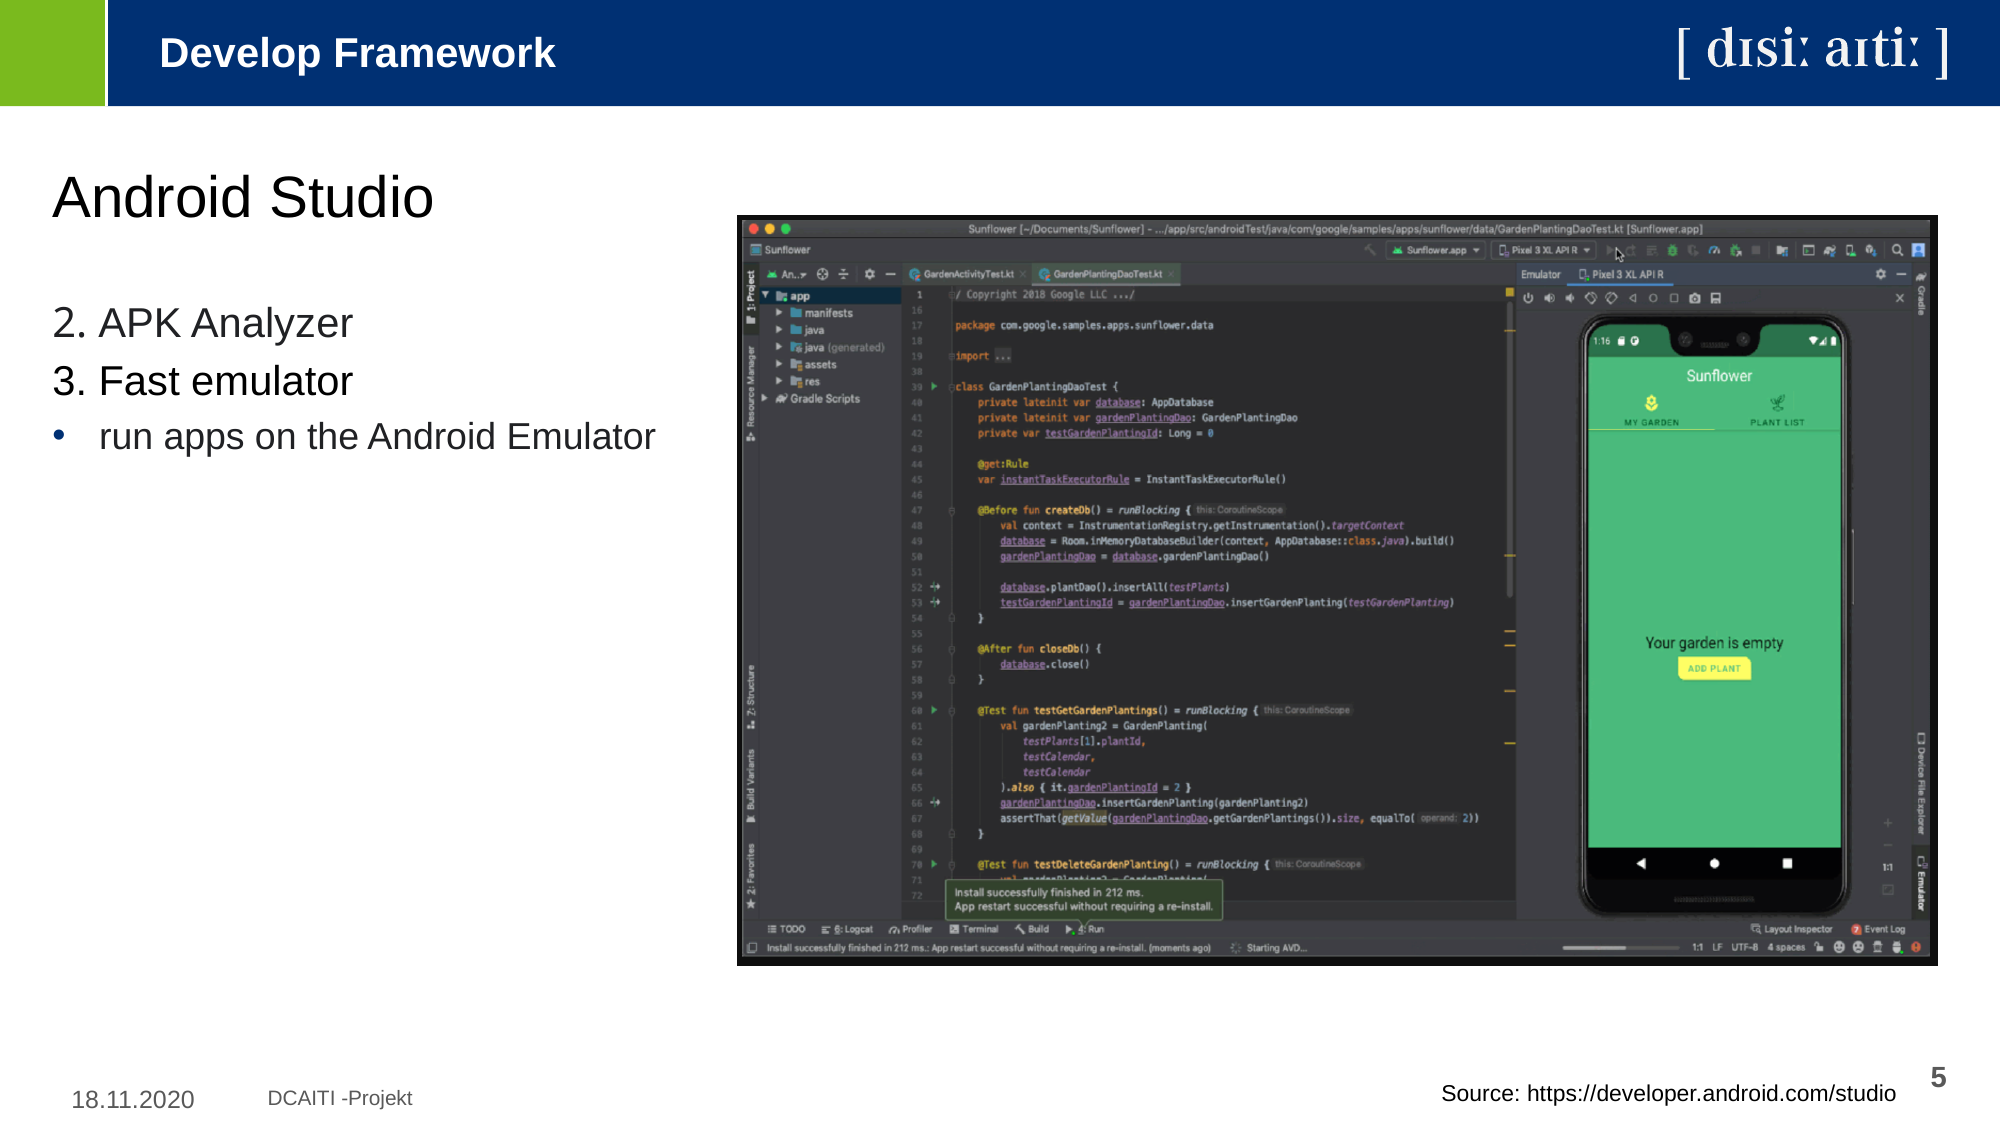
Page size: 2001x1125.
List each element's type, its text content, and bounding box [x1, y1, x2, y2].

title Develop Framework [106, 0, 1628, 107]
list Android Studio 2. APK Analyzer 3. Fast emulator run apps on the Android Emulator [52, 159, 788, 1019]
slide_number 18.11.2020 [52, 1071, 215, 1125]
text_box Source: https://developer.android.com/studio [1426, 1070, 1912, 1114]
footer DCAITI -Projekt [267, 1071, 1841, 1125]
slide_number <number> [1850, 1022, 1947, 1125]
picture [737, 215, 1938, 966]
